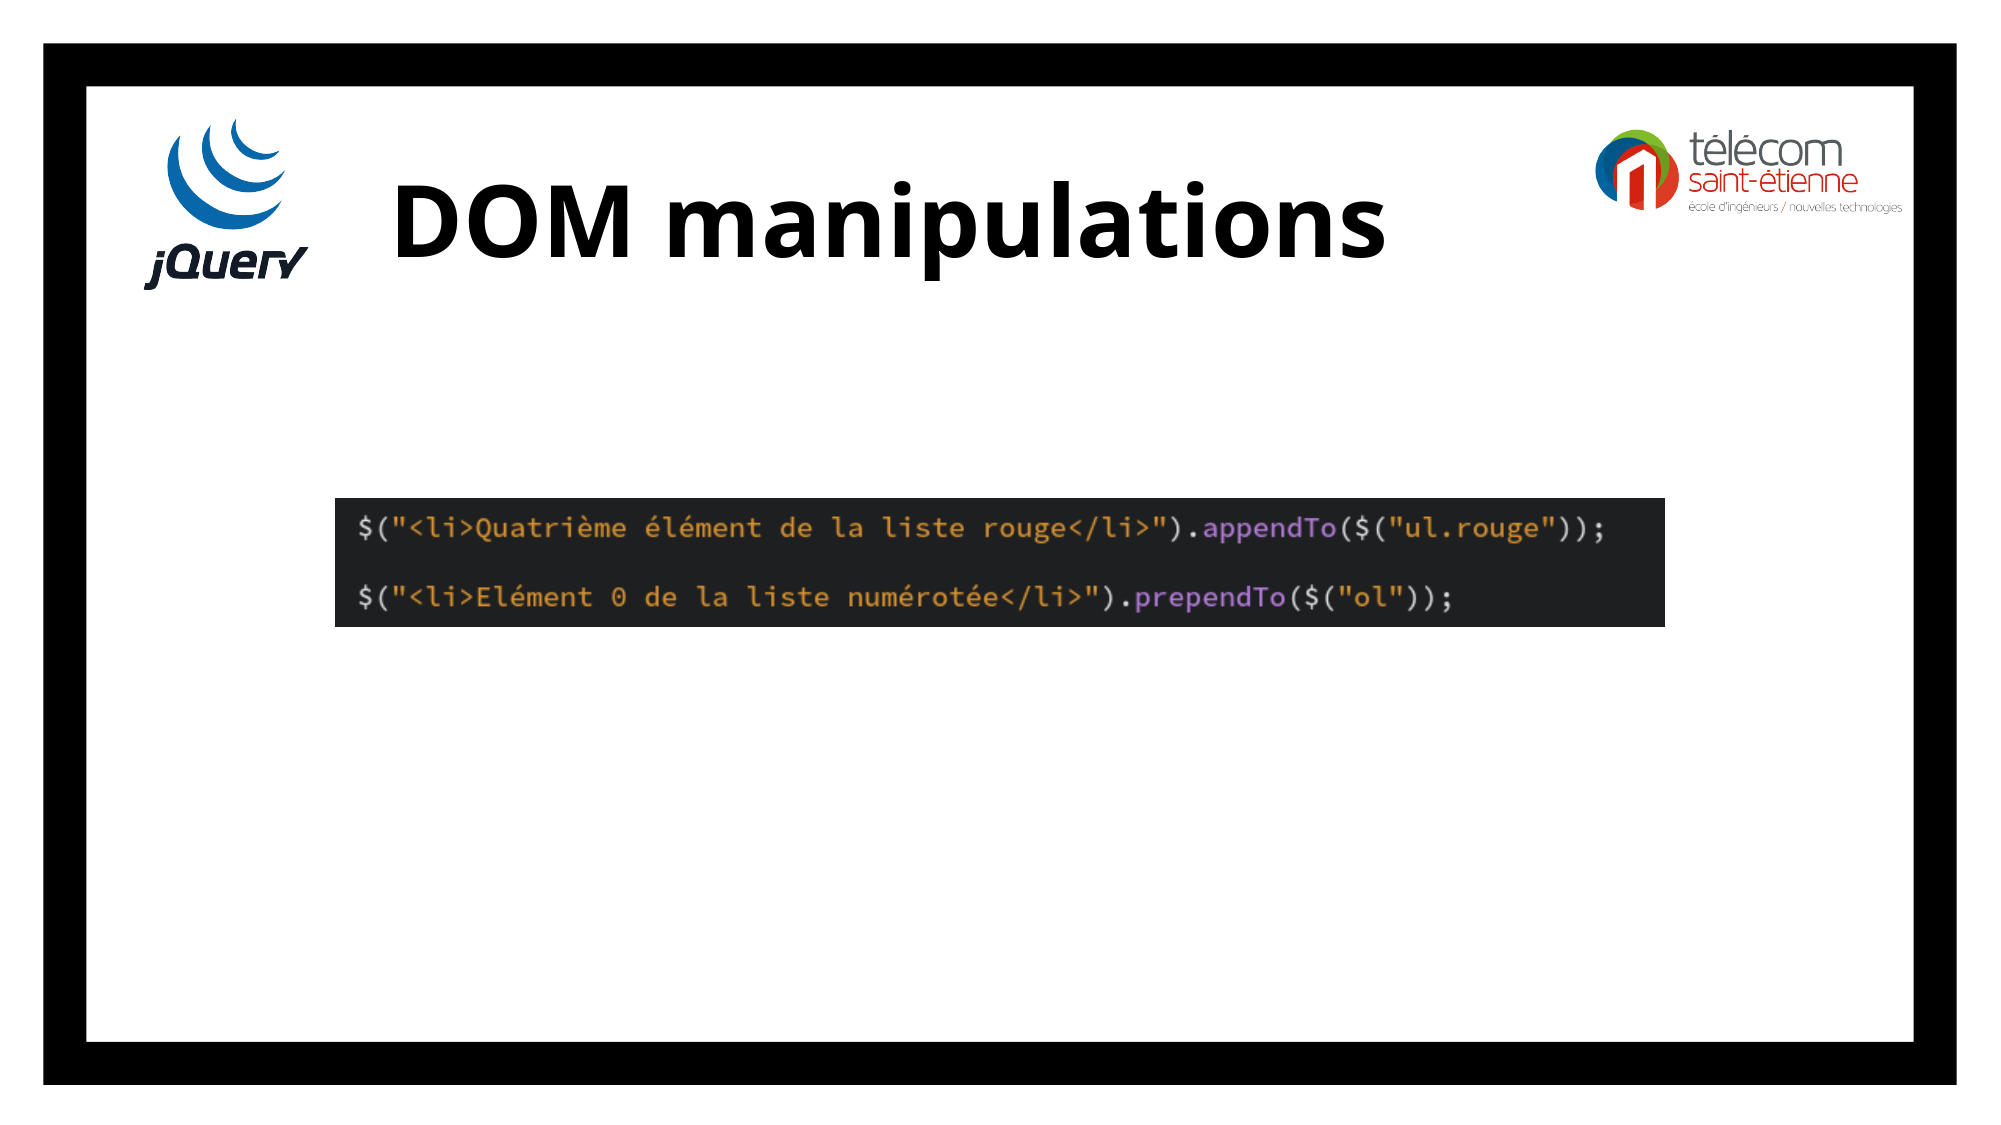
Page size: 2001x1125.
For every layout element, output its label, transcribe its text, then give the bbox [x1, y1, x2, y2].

picture [140, 118, 312, 290]
picture [335, 498, 1665, 627]
picture [1582, 118, 1923, 223]
title DOM manipulations [369, 138, 1849, 304]
